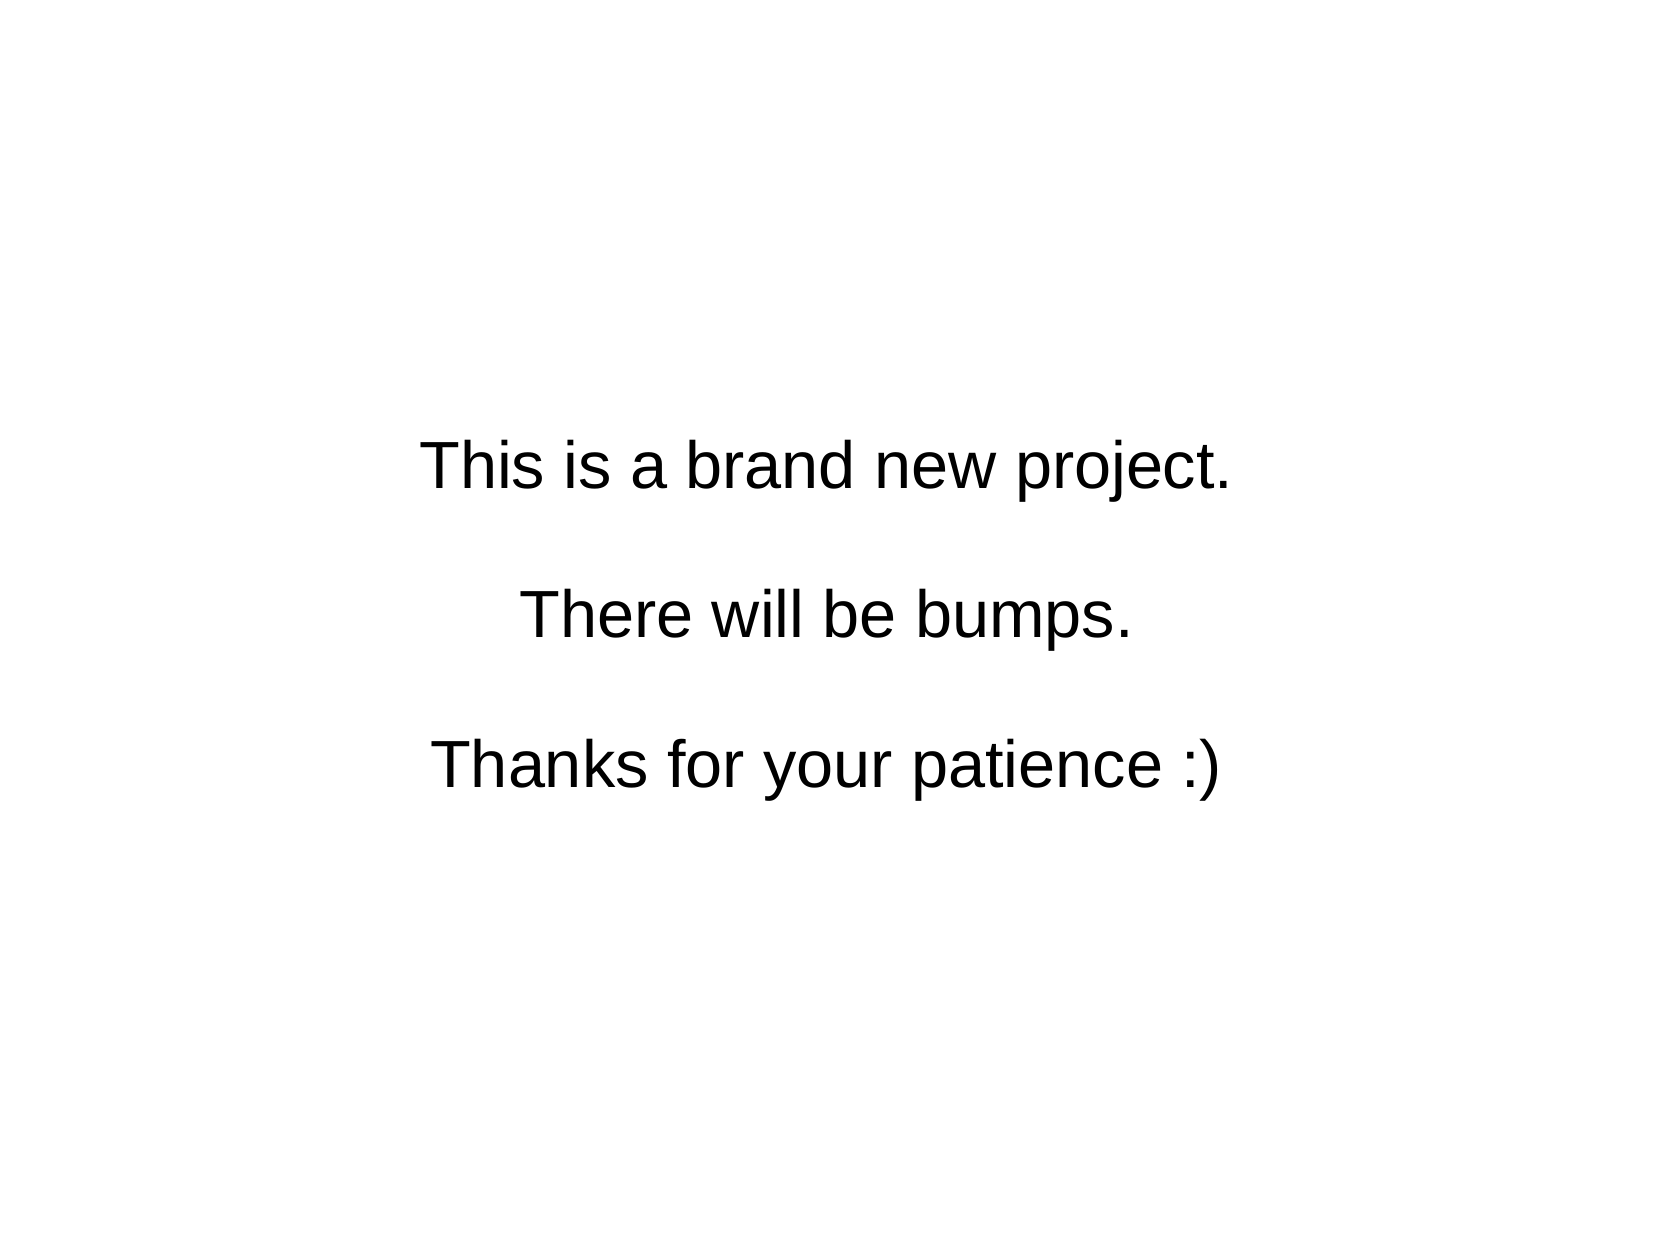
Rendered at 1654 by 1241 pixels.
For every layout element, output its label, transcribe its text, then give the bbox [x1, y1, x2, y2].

subtitle This is a brand new project. There will be bumps. Thanks for your patience :) [82, 84, 1571, 1145]
